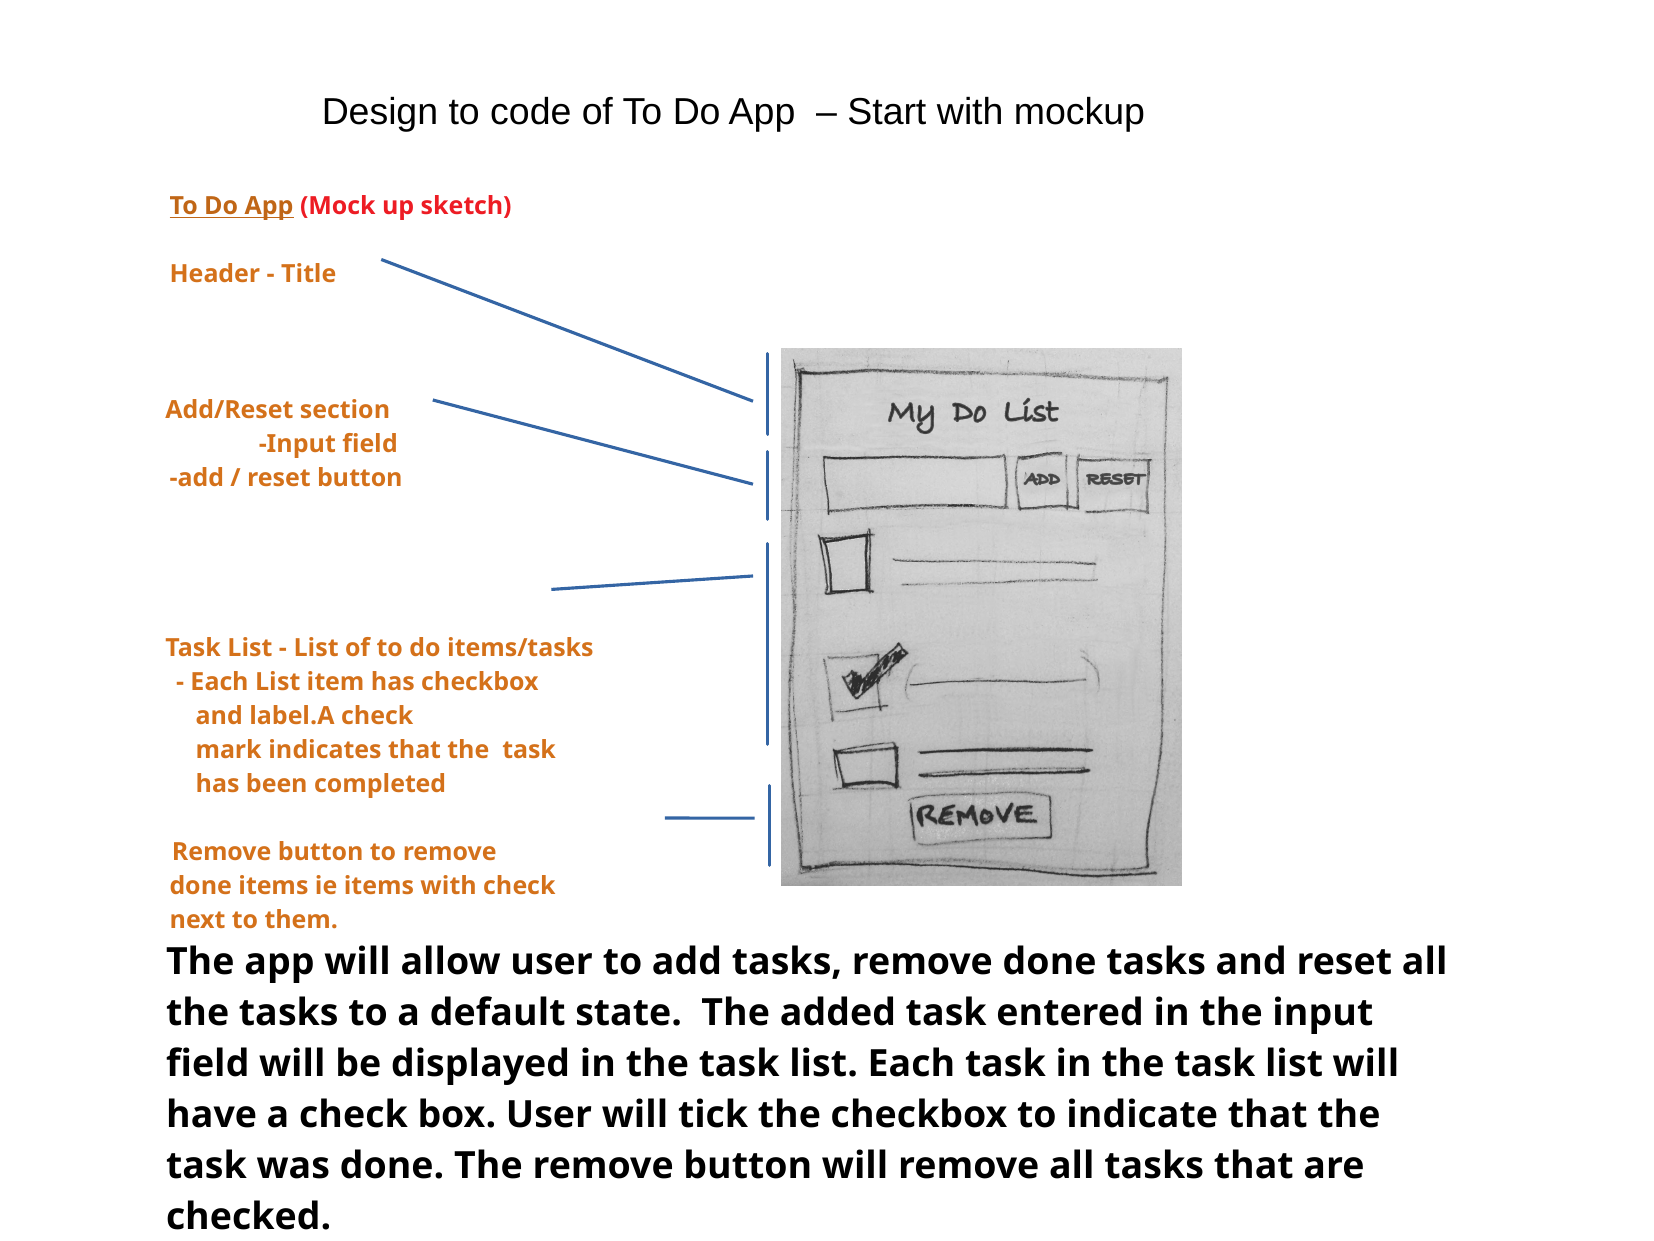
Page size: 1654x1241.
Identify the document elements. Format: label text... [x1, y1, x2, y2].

picture [781, 348, 1182, 886]
text_box The app will allow user to add tasks, remove done tasks and reset all the tasks to a default state. The added task entered in the input field will be displayed in the task list. Each task in the task list will have a check box. User will tick the checkbox to indicate that the task was done. The remove button will remove all tasks that are checked. [151, 927, 1475, 1177]
text_box To Do App (Mock up sketch) Header - Title Add/Reset section -Input field -add / reset button Task List - List of to do items/tasks - Each List item has checkbox and label.A check mark indicates that the task has been completed Remove button to remove done items ie items with check next to them. [76, 112, 678, 928]
text_box Design to code of To Do App – Start with mockup [307, 82, 1512, 181]
